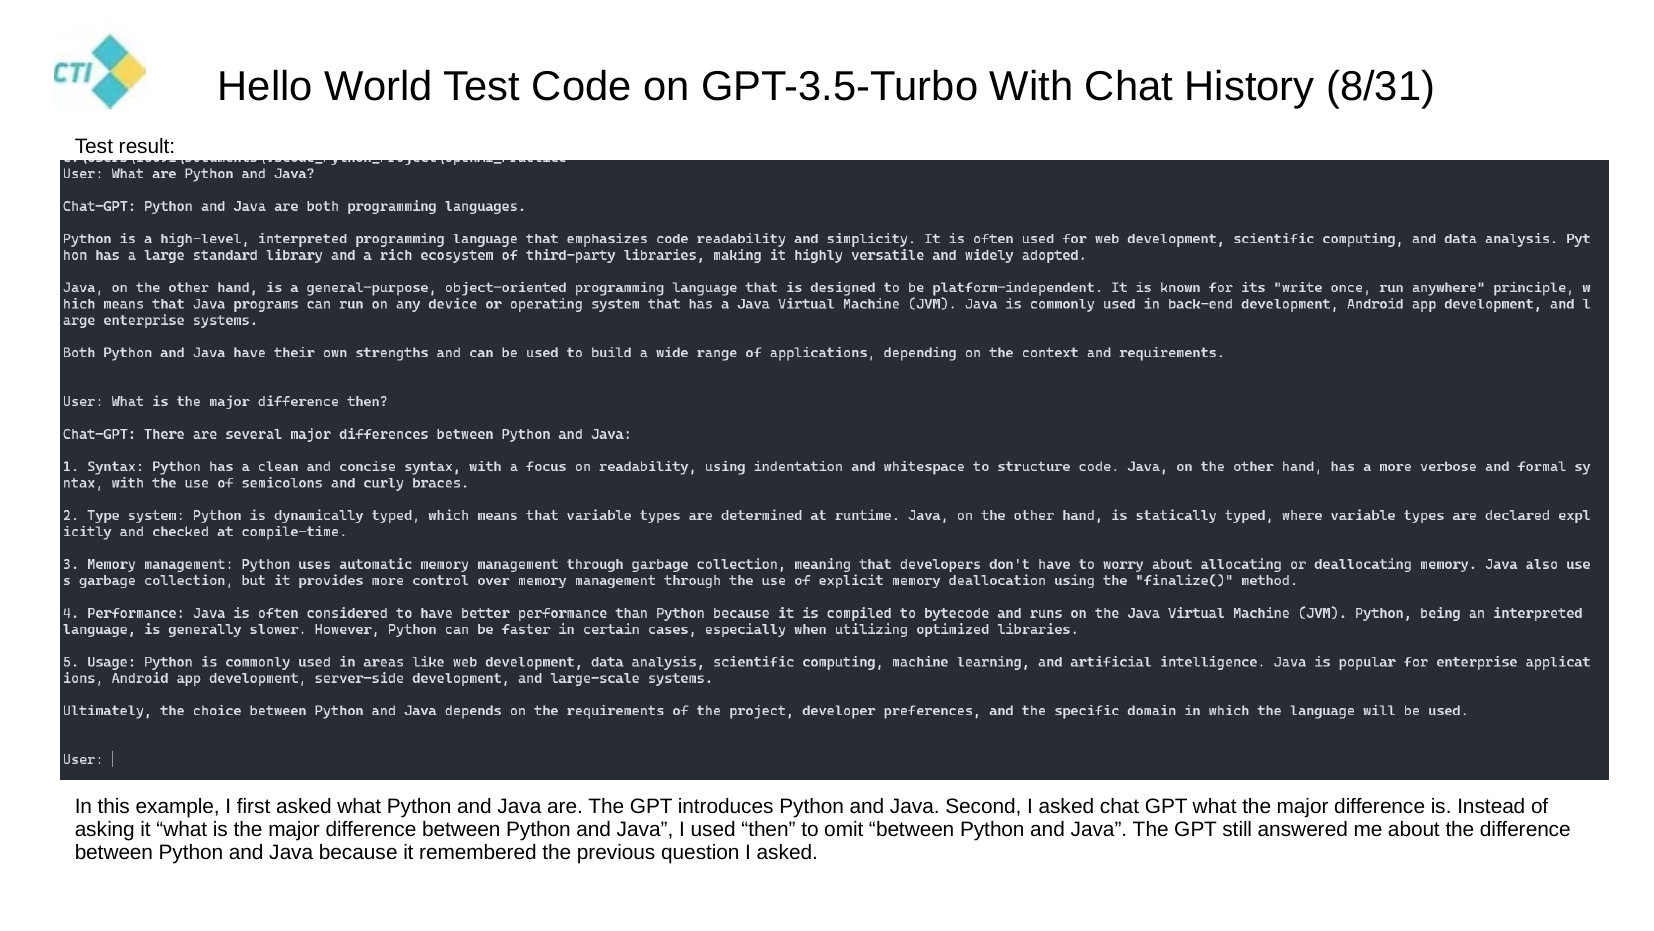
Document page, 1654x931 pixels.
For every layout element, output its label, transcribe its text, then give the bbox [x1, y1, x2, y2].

picture [54, 21, 146, 109]
title Hello World Test Code on GPT-3.5-Turbo With Chat History (8/31) [146, 58, 1571, 106]
text_box Test result: [60, 126, 700, 160]
picture [60, 160, 1609, 781]
text_box In this example, I first asked what Python and Java are. The GPT introduces Python and Java. Second, I asked chat GPT what the major difference is. Instead of asking it “what is the major difference between Python and Java”, I used “then” to omit “between Python and Java”. The GPT still answered me about the difference between Python and Java because it remembered the previous question I asked. [60, 786, 1606, 872]
